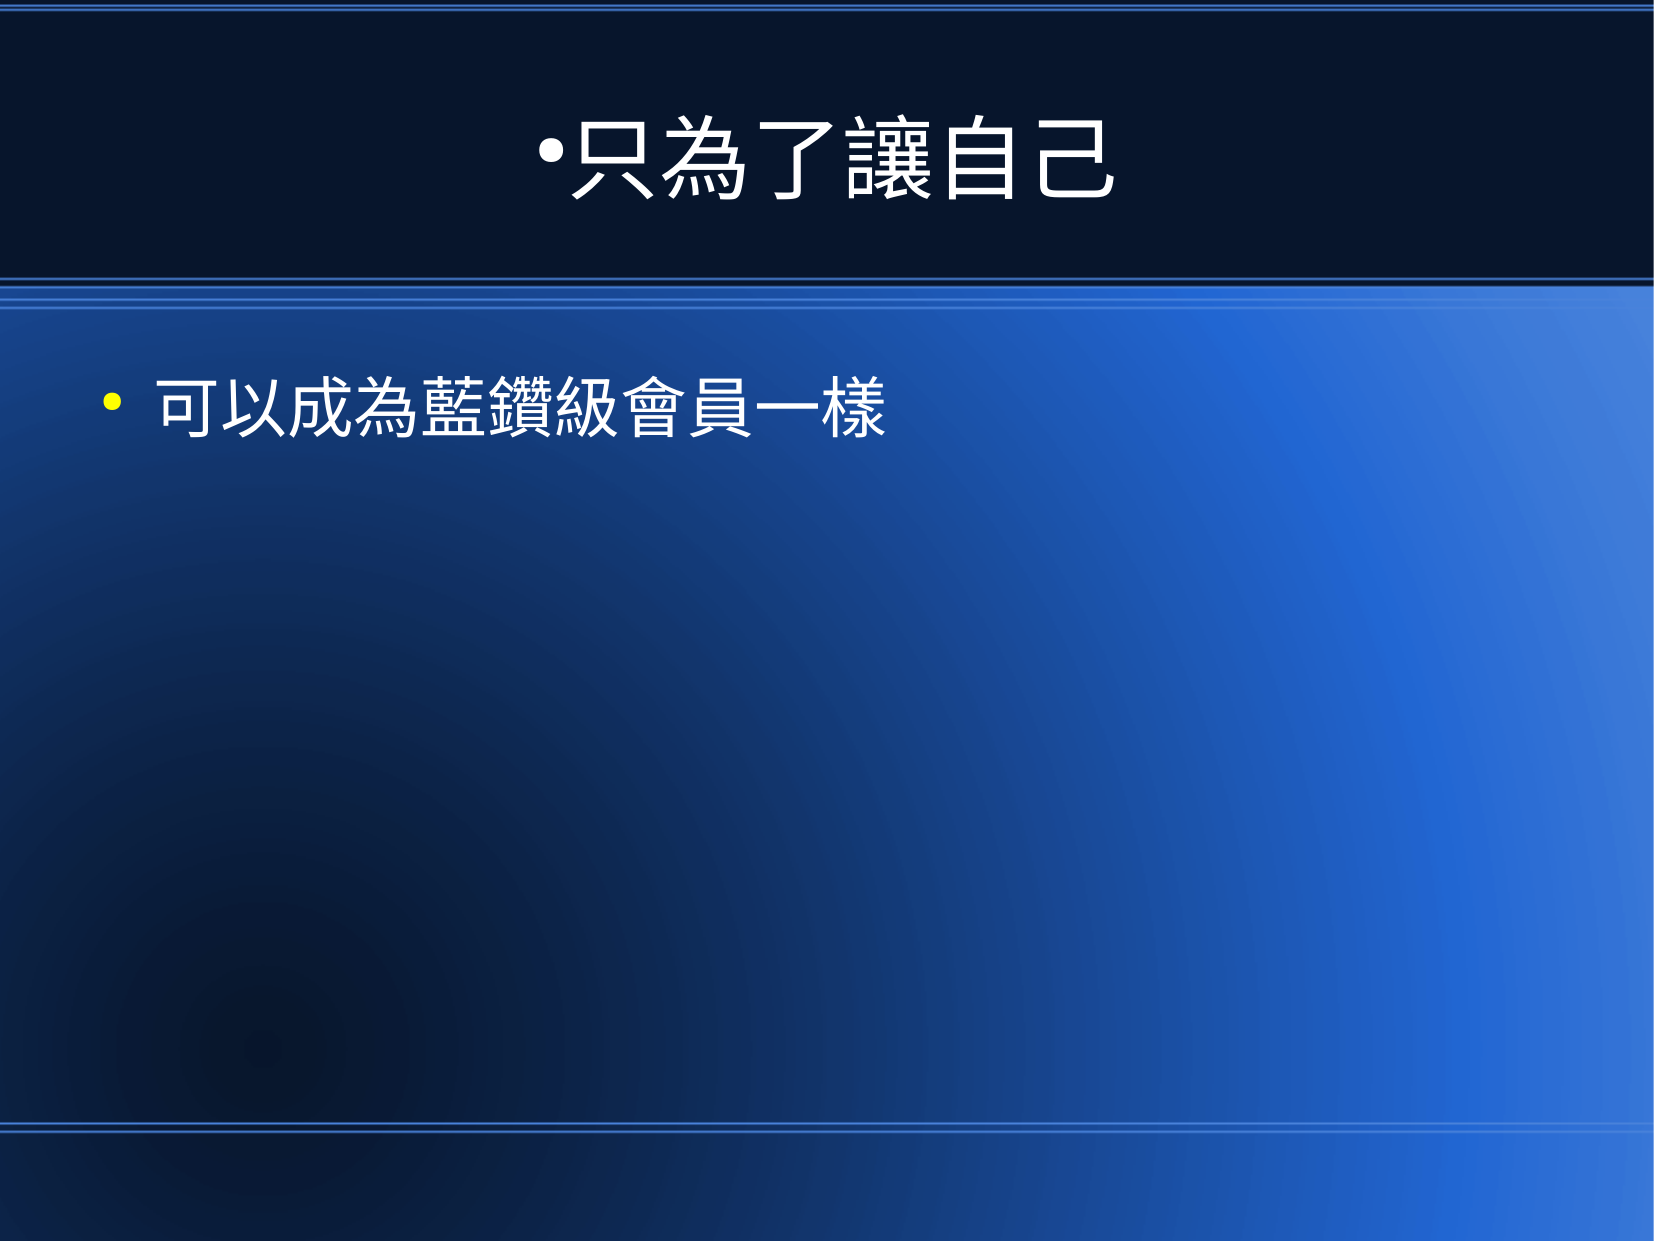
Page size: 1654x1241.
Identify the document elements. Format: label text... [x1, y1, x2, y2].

picture [0, 0, 1654, 1241]
title 只為了讓自己 [82, 49, 1571, 257]
list 可以成為藍鑽級會員一樣 [82, 355, 1571, 1075]
